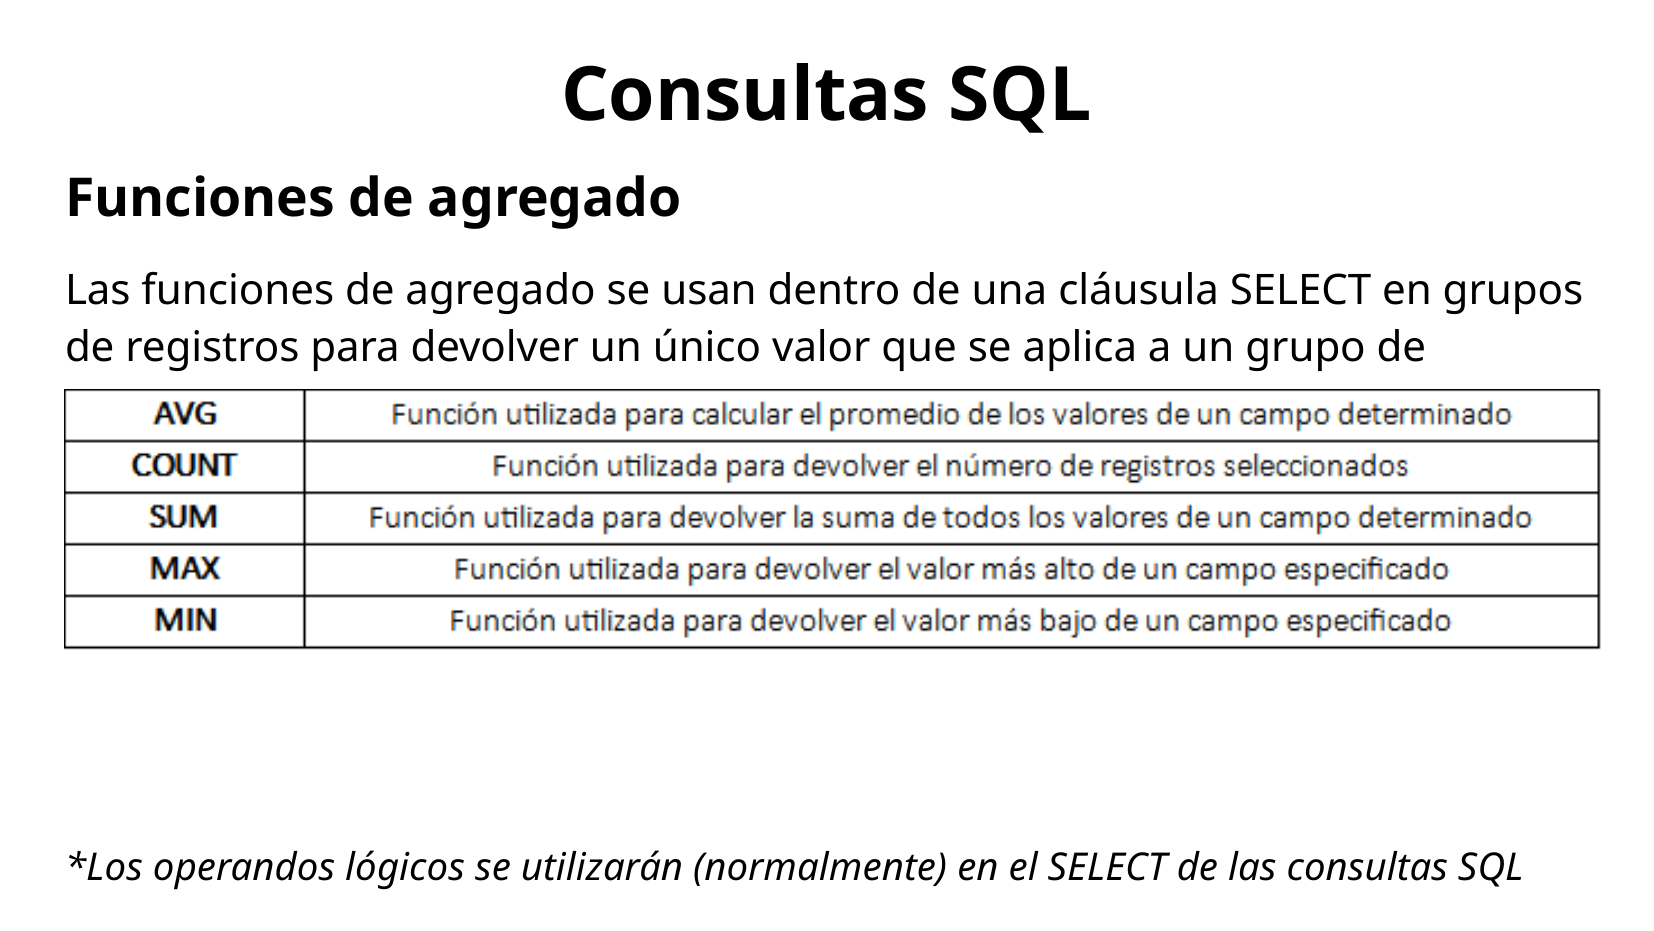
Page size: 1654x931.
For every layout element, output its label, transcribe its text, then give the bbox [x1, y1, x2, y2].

title Consultas SQL [82, 13, 1571, 159]
list Funciones de agregado Las funciones de agregado se usan dentro de una cláusula SELECT en grupos de registros para devolver un único valor que se aplica a un grupo de registros. *Los operandos lógicos se utilizarán (normalmente) en el SELECT de las consultas SQL [64, 656, 1595, 898]
picture [64, 389, 1605, 656]
list Funciones de agregado Las funciones de agregado se usan dentro de una cláusula SELECT en grupos de registros para devolver un único valor que se aplica a un grupo de registros. *Los operandos lógicos se utilizarán (normalmente) en el SELECT de las consultas SQL [64, 159, 1595, 389]
